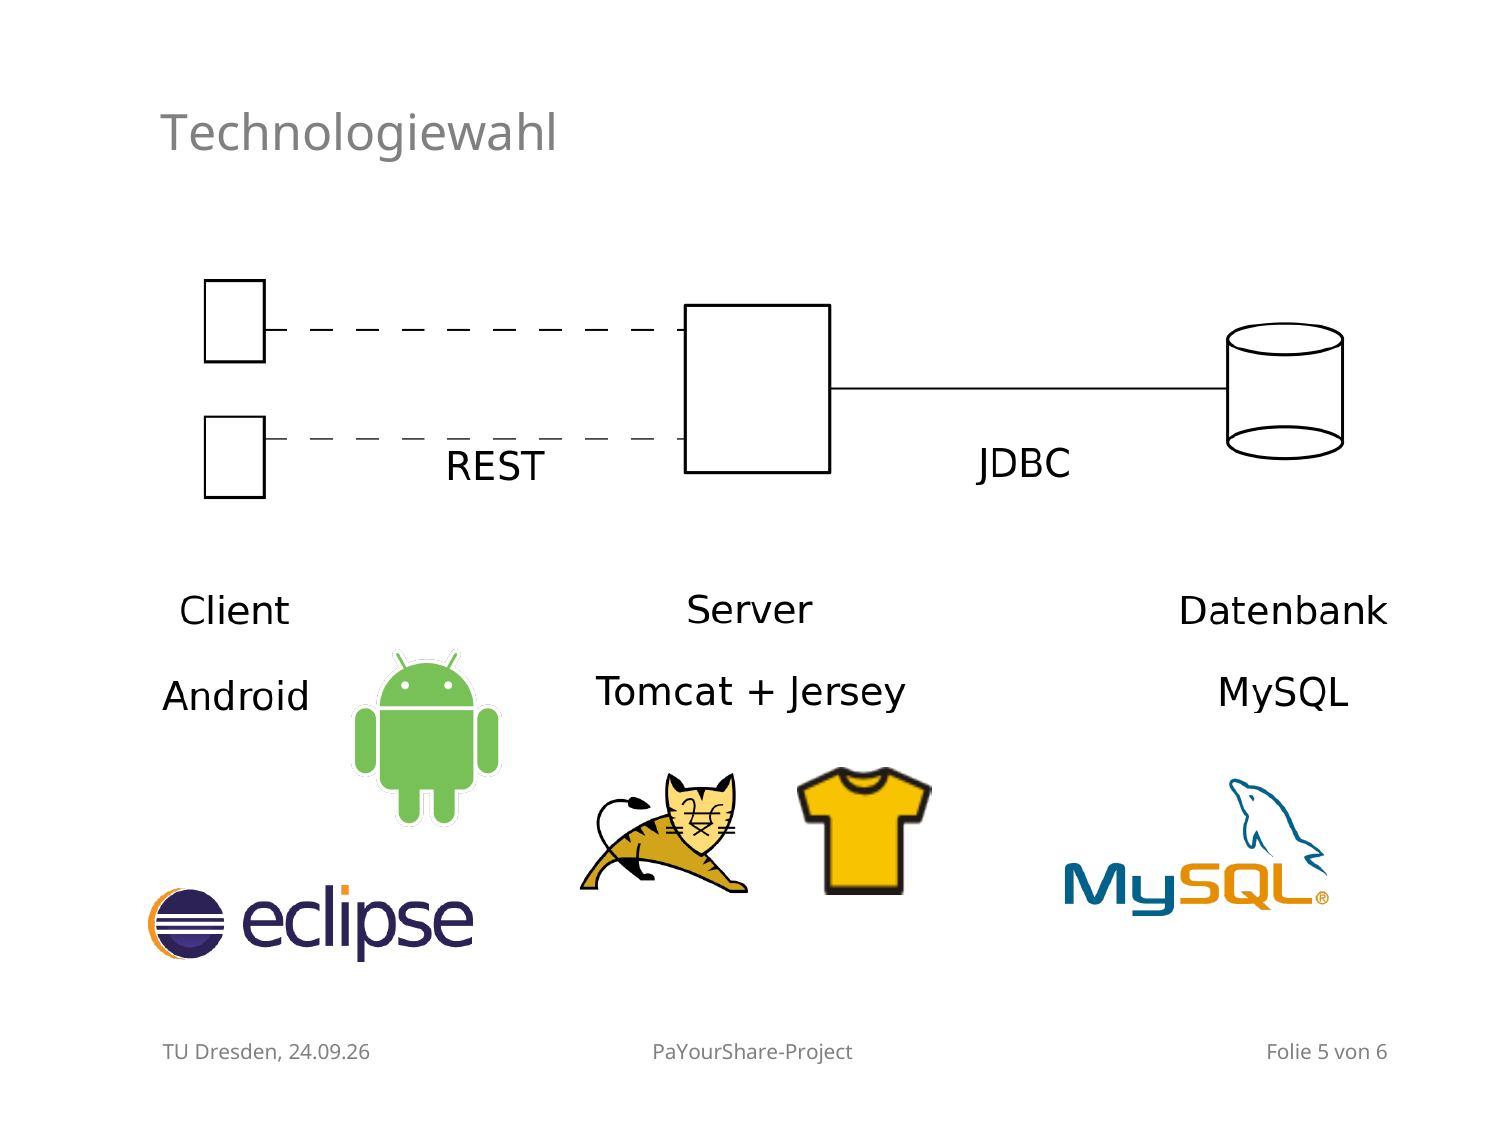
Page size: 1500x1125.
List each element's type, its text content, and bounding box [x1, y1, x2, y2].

picture [162, 279, 1388, 827]
picture [1064, 778, 1329, 916]
picture [797, 767, 932, 895]
picture [148, 885, 473, 962]
title Technologiewahl [160, 93, 1392, 170]
picture [574, 767, 768, 897]
